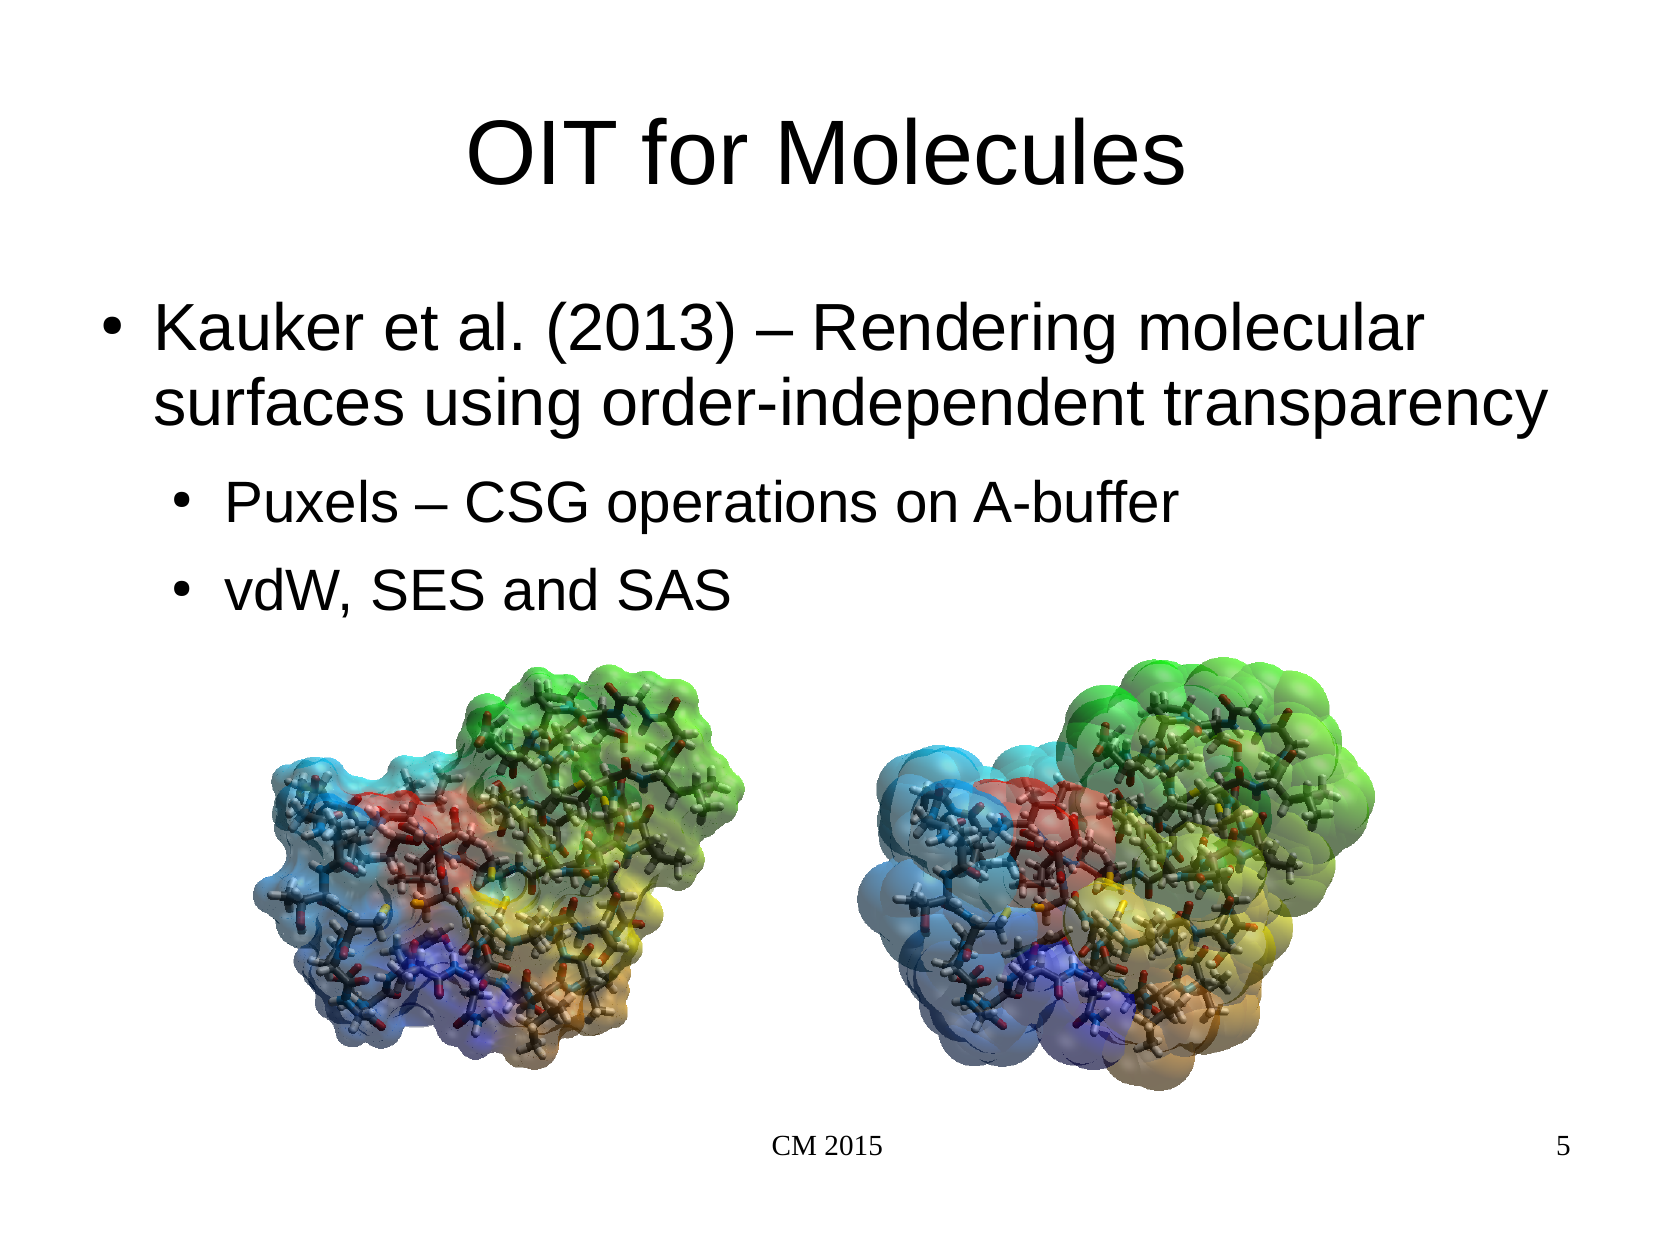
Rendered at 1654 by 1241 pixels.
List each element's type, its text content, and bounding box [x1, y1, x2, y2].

picture [855, 655, 1376, 1093]
title OIT for Molecules [82, 49, 1571, 257]
list Kauker et al. (2013) – Rendering molecular surfaces using order-independent transparency Puxels – CSG operations on A-buffer vdW, SES and SAS [82, 290, 1571, 1109]
picture [229, 646, 768, 1100]
